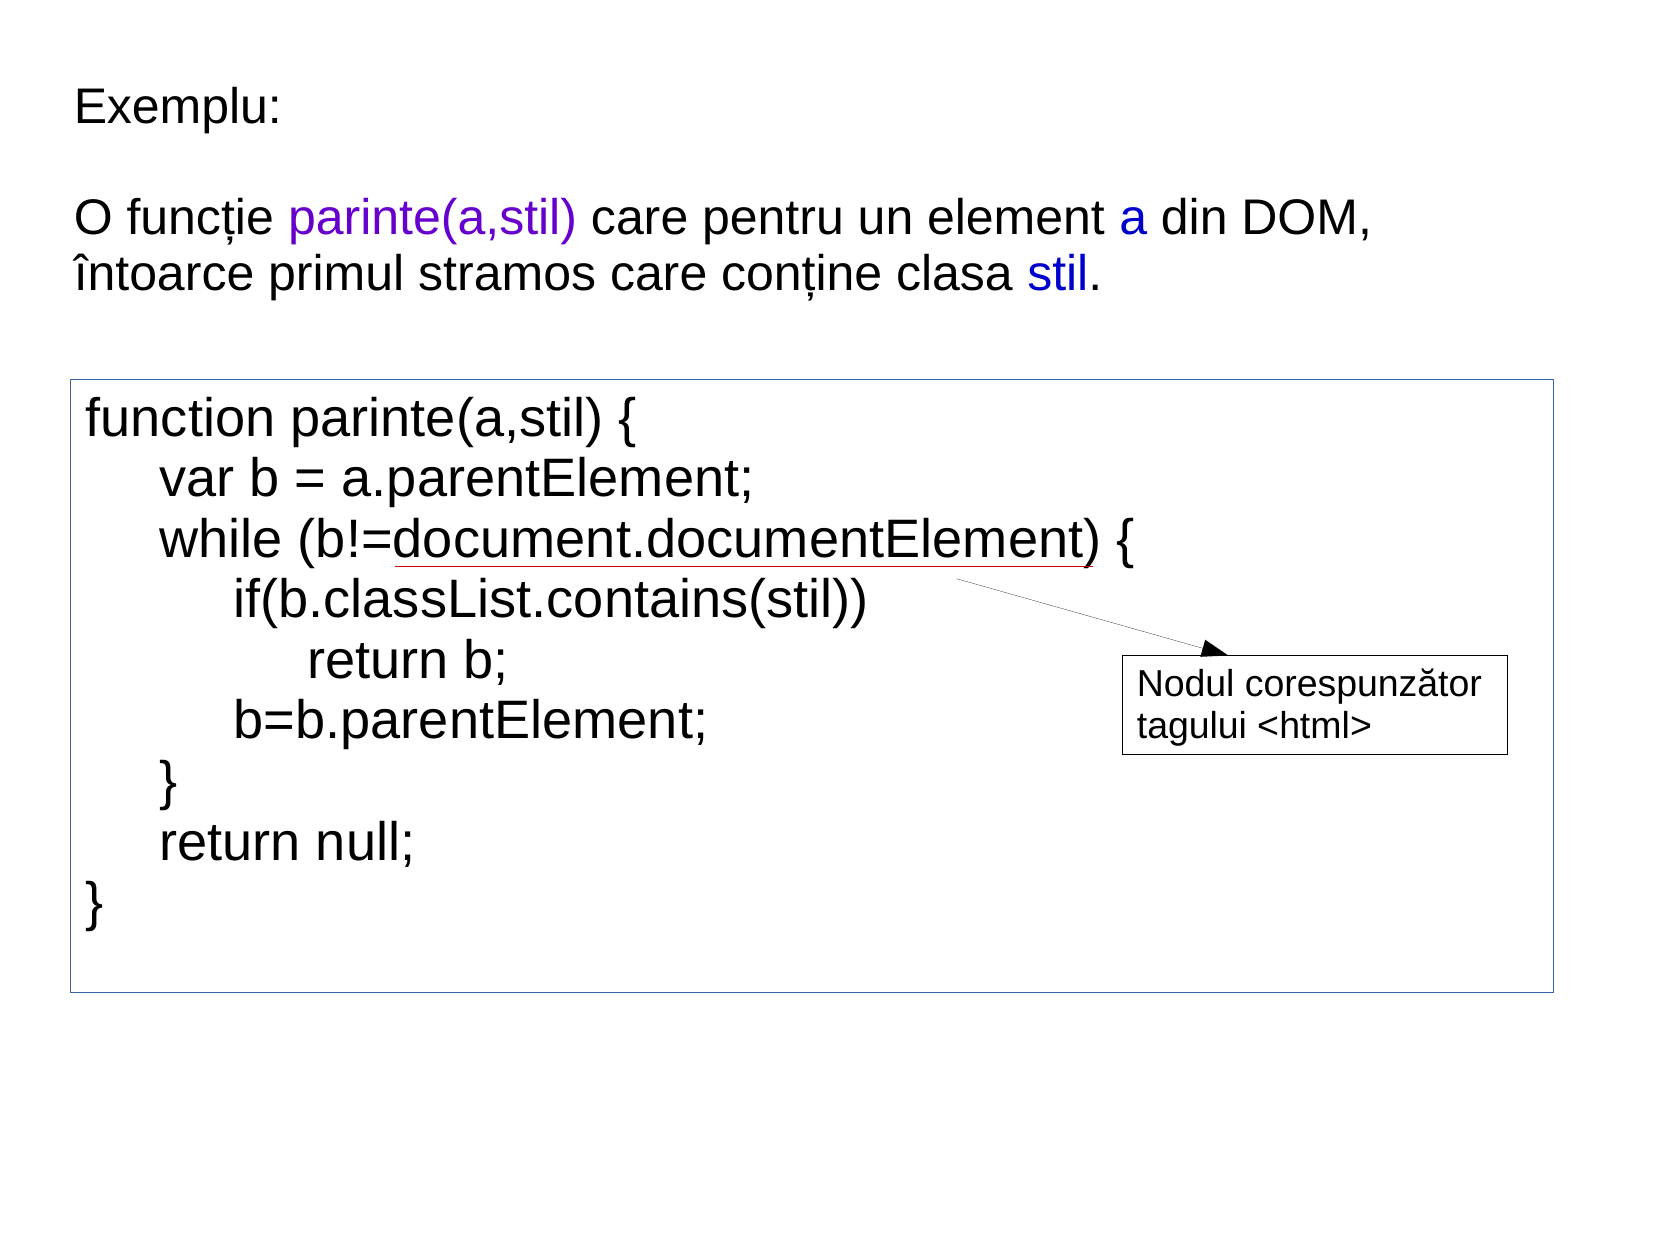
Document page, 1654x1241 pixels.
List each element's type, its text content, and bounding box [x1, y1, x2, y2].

text_box function parinte(a,stil) { var b = a.parentElement; while (b!=document.documentElement) { if(b.classList.contains(stil)) return b; b=b.parentElement; } return null; } [70, 379, 1554, 993]
text_box Nodul corespunzător tagului <html> [1122, 655, 1508, 755]
text_box Exemplu: O funcție parinte(a,stil) care pentru un element a din DOM, întoarce primul stramos care conține clasa stil. [59, 70, 1402, 309]
